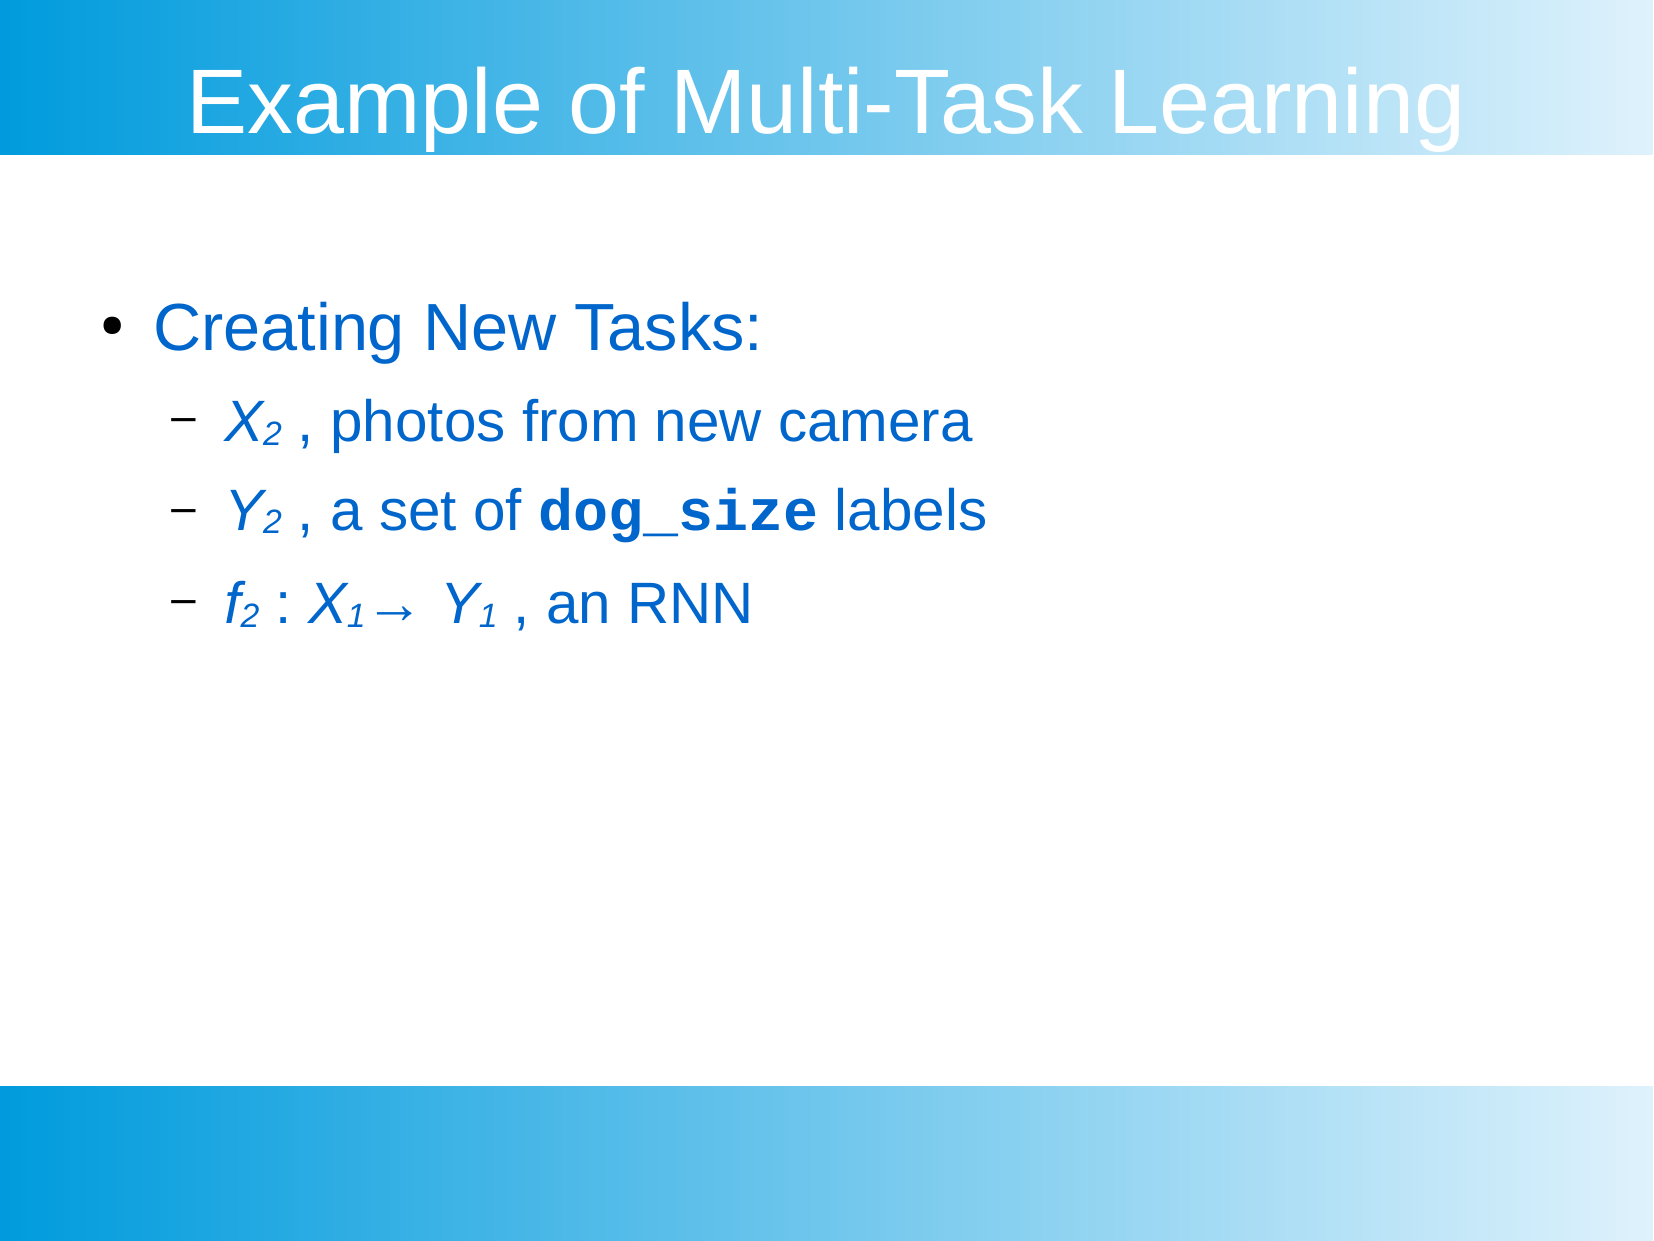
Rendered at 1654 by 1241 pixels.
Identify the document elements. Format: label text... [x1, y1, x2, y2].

list Creating New Tasks: X2 , photos from new camera Y2 , a set of dog_size labels f2 : X1→ Y1 , an RNN [82, 290, 1571, 1010]
title Example of Multi-Task Learning [82, 49, 1571, 155]
